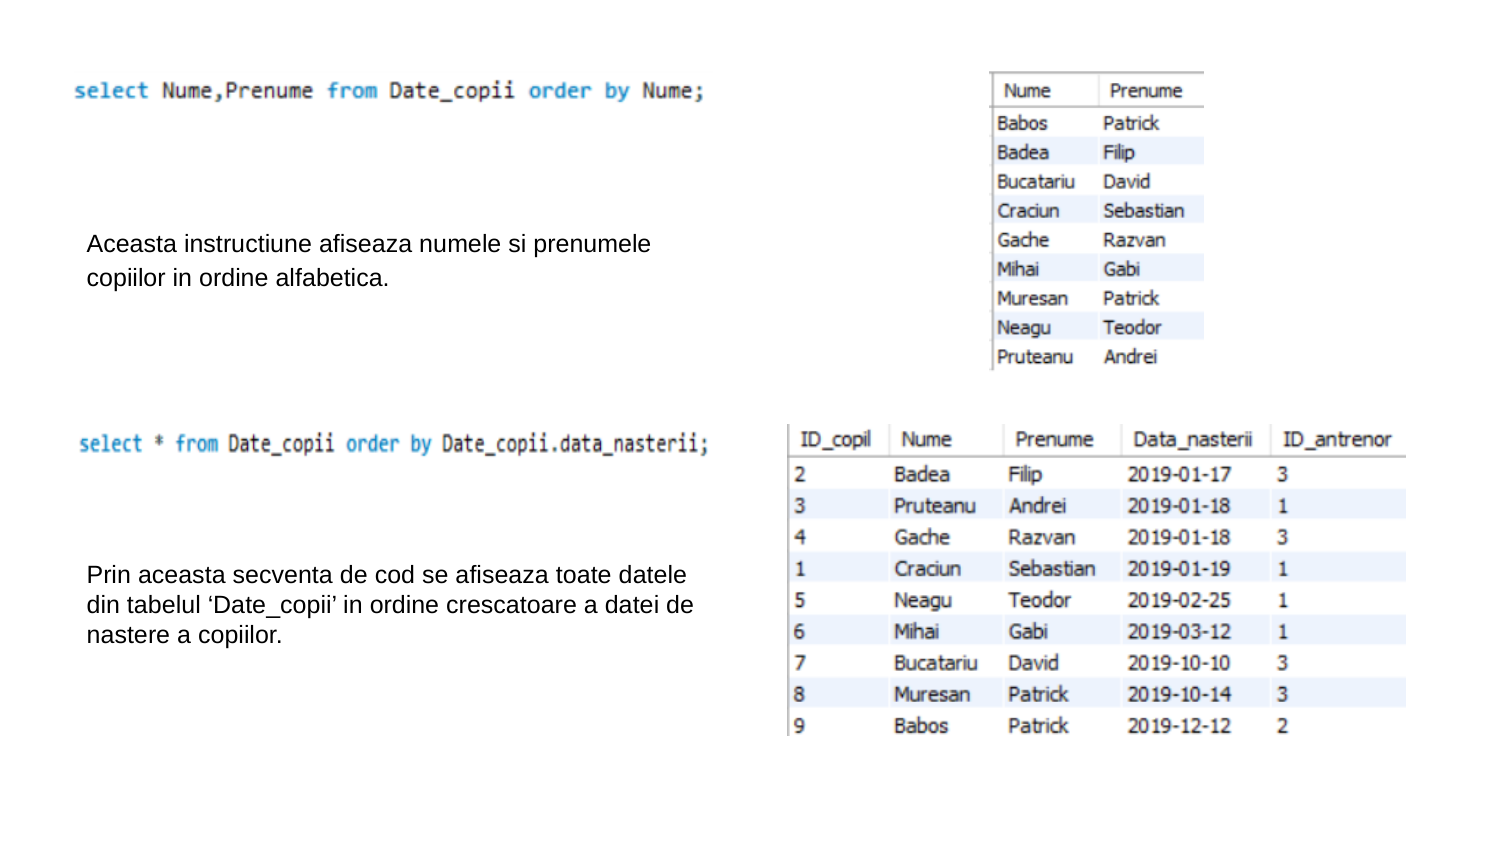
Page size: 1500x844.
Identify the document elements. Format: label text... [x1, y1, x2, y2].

picture [787, 424, 1406, 736]
picture [63, 71, 713, 110]
text_box Prin aceasta secventa de cod se afiseaza toate datele din tabelul ‘Date_copii’ in ordine crescatoare a datei de nastere a copiilor. [71, 543, 721, 758]
picture [989, 71, 1204, 373]
text_box Aceasta instructiune afiseaza numele si prenumele copiilor in ordine alfabetica. [71, 207, 721, 407]
picture [71, 424, 721, 463]
